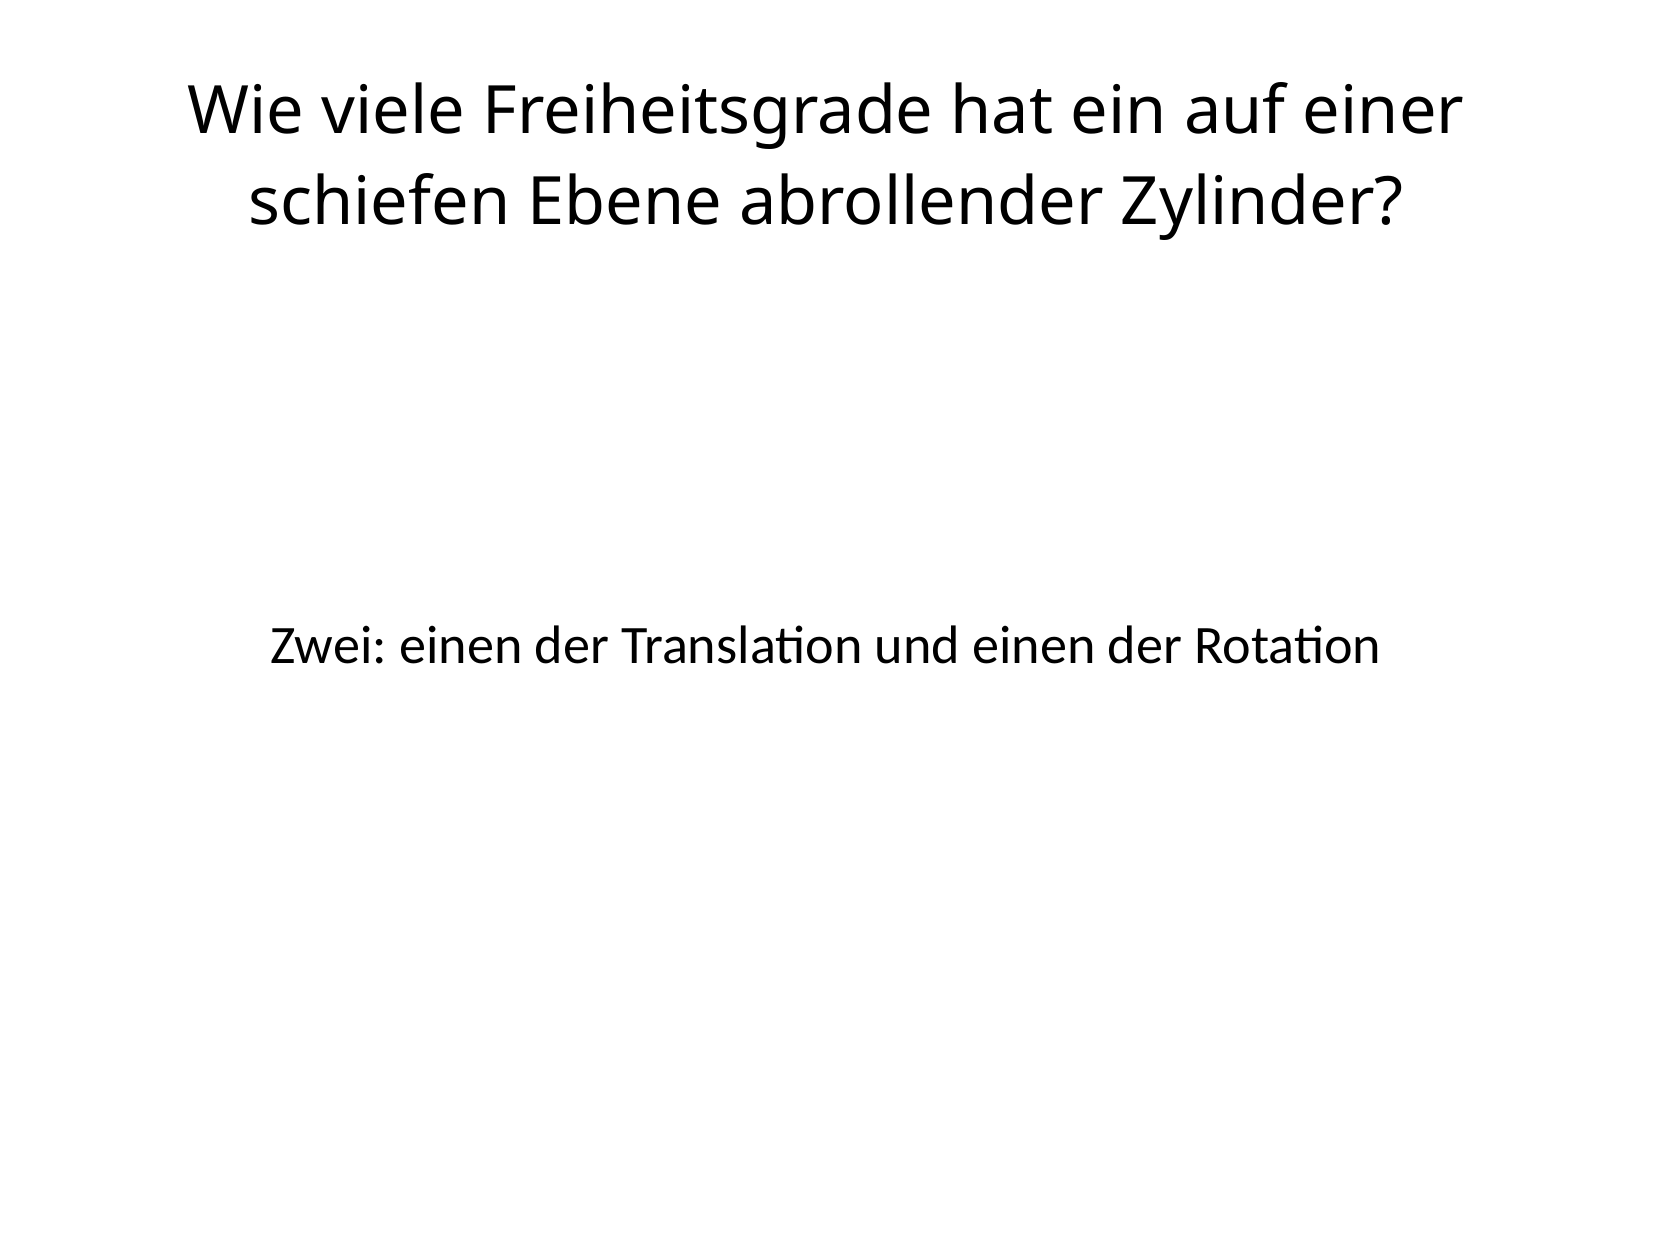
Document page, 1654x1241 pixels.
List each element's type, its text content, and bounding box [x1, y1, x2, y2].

title Wie viele Freiheitsgrade hat ein auf einer schiefen Ebene abrollender Zylinder? [82, 49, 1571, 257]
subtitle Zwei: einen der Translation und einen der Rotation [82, 290, 1571, 1010]
